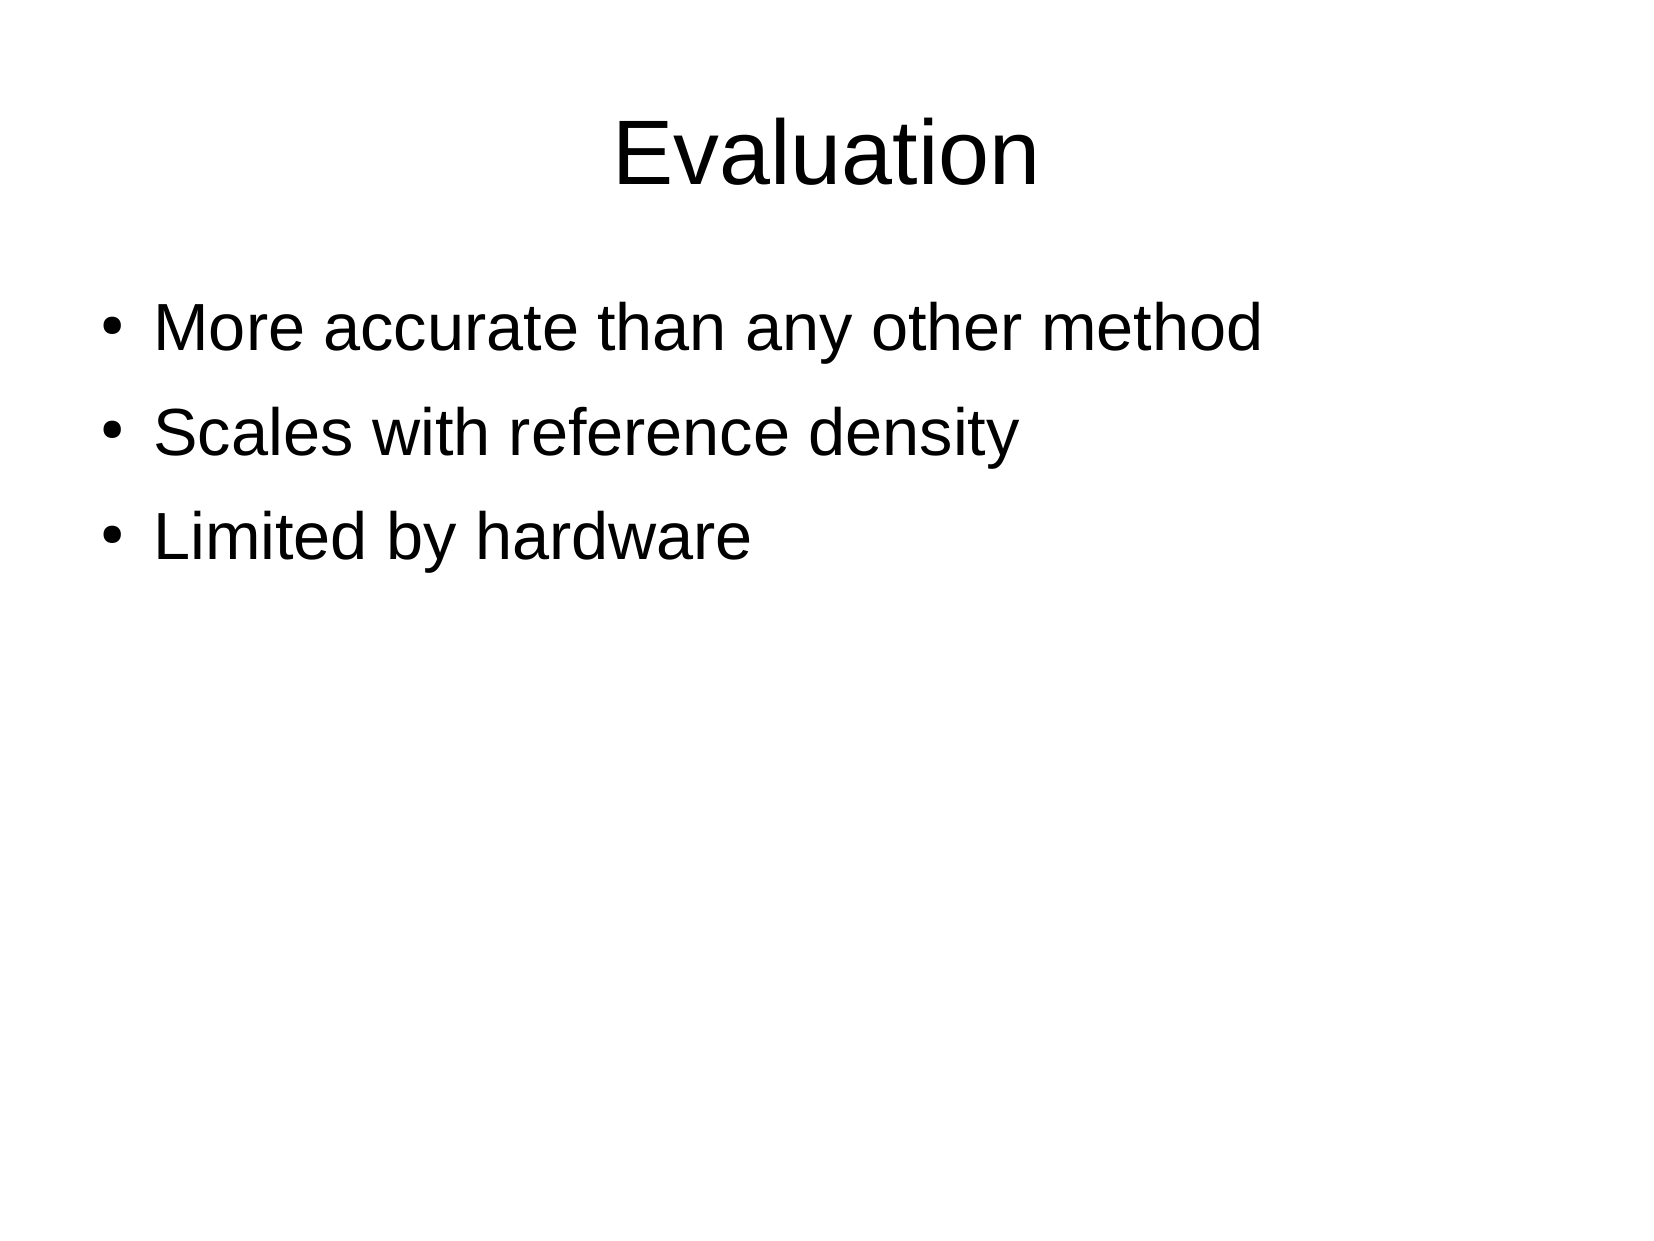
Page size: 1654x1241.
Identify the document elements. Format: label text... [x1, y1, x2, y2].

list More accurate than any other method Scales with reference density Limited by hardware [82, 290, 1571, 1010]
title Evaluation [82, 49, 1571, 257]
